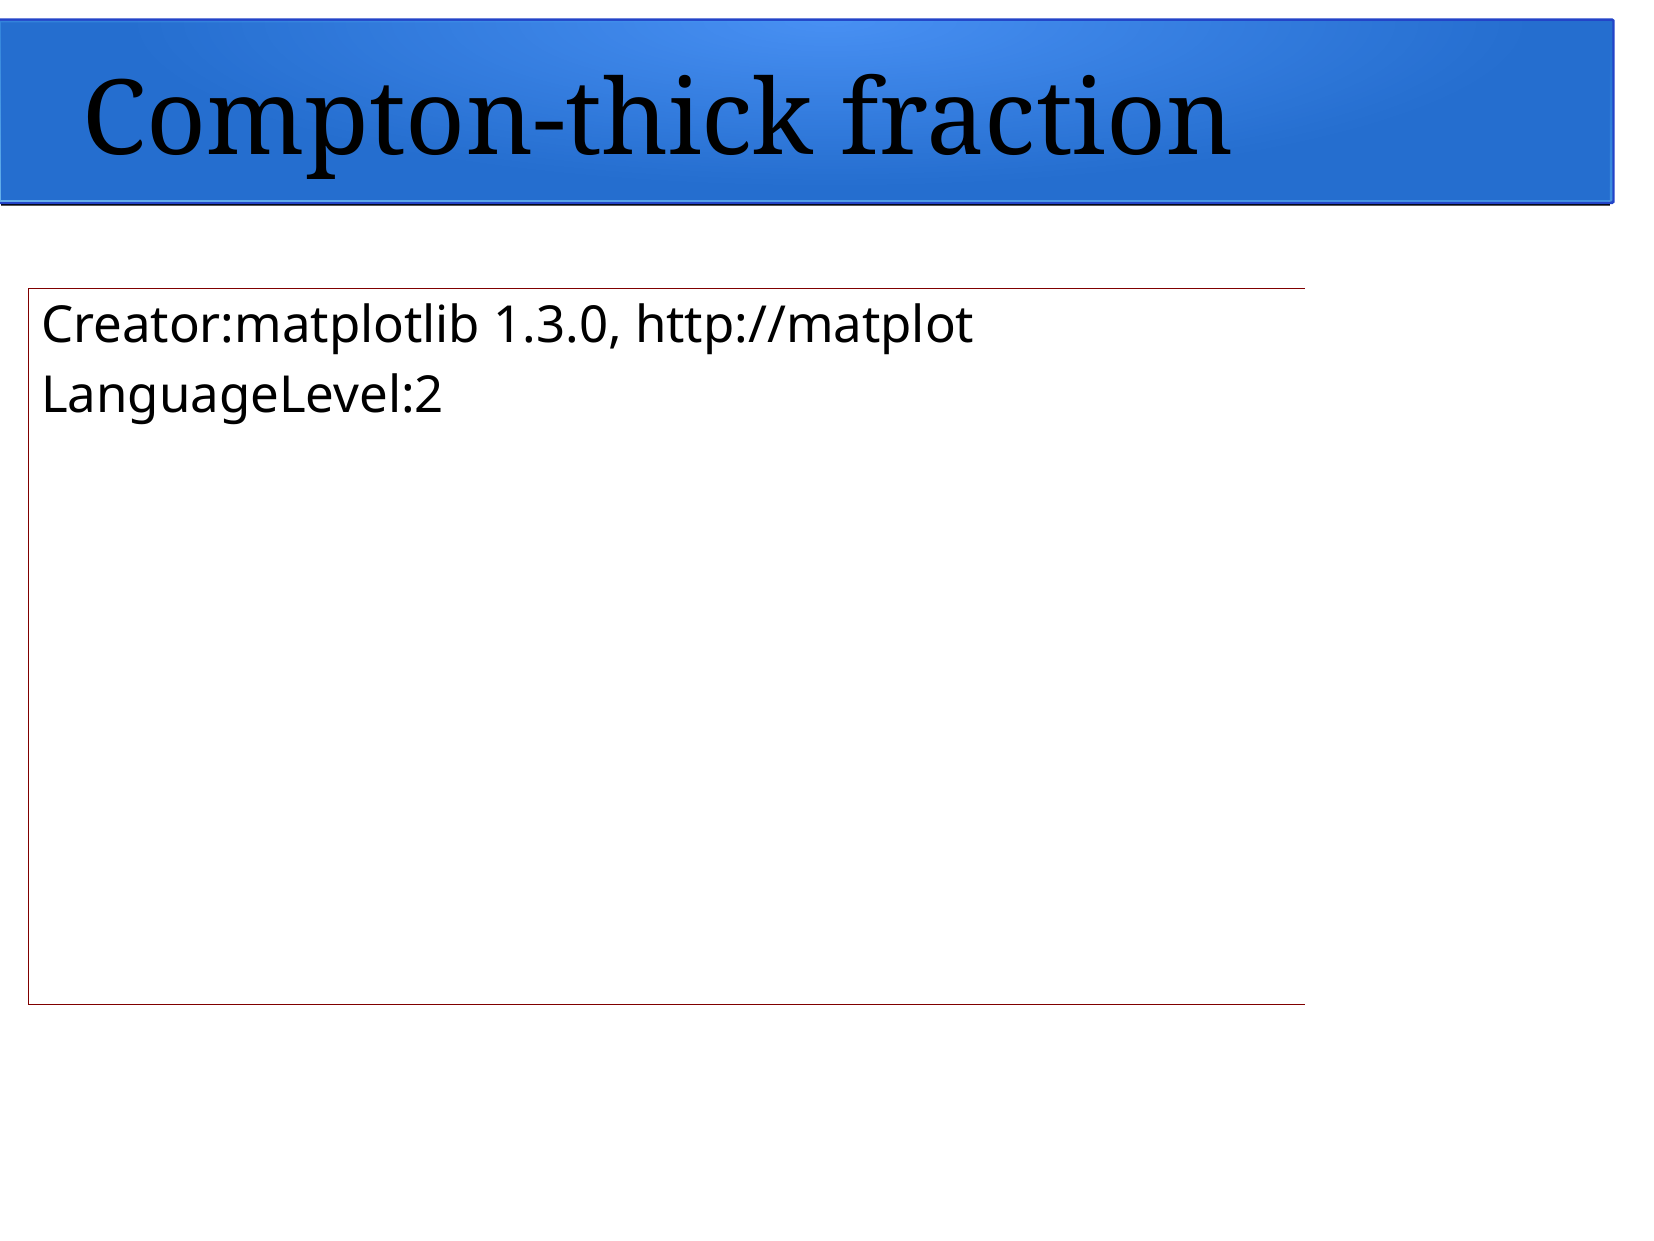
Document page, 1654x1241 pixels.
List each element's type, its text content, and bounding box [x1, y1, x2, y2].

picture [24, 285, 1306, 1005]
title Compton-thick fraction [82, 47, 1591, 181]
